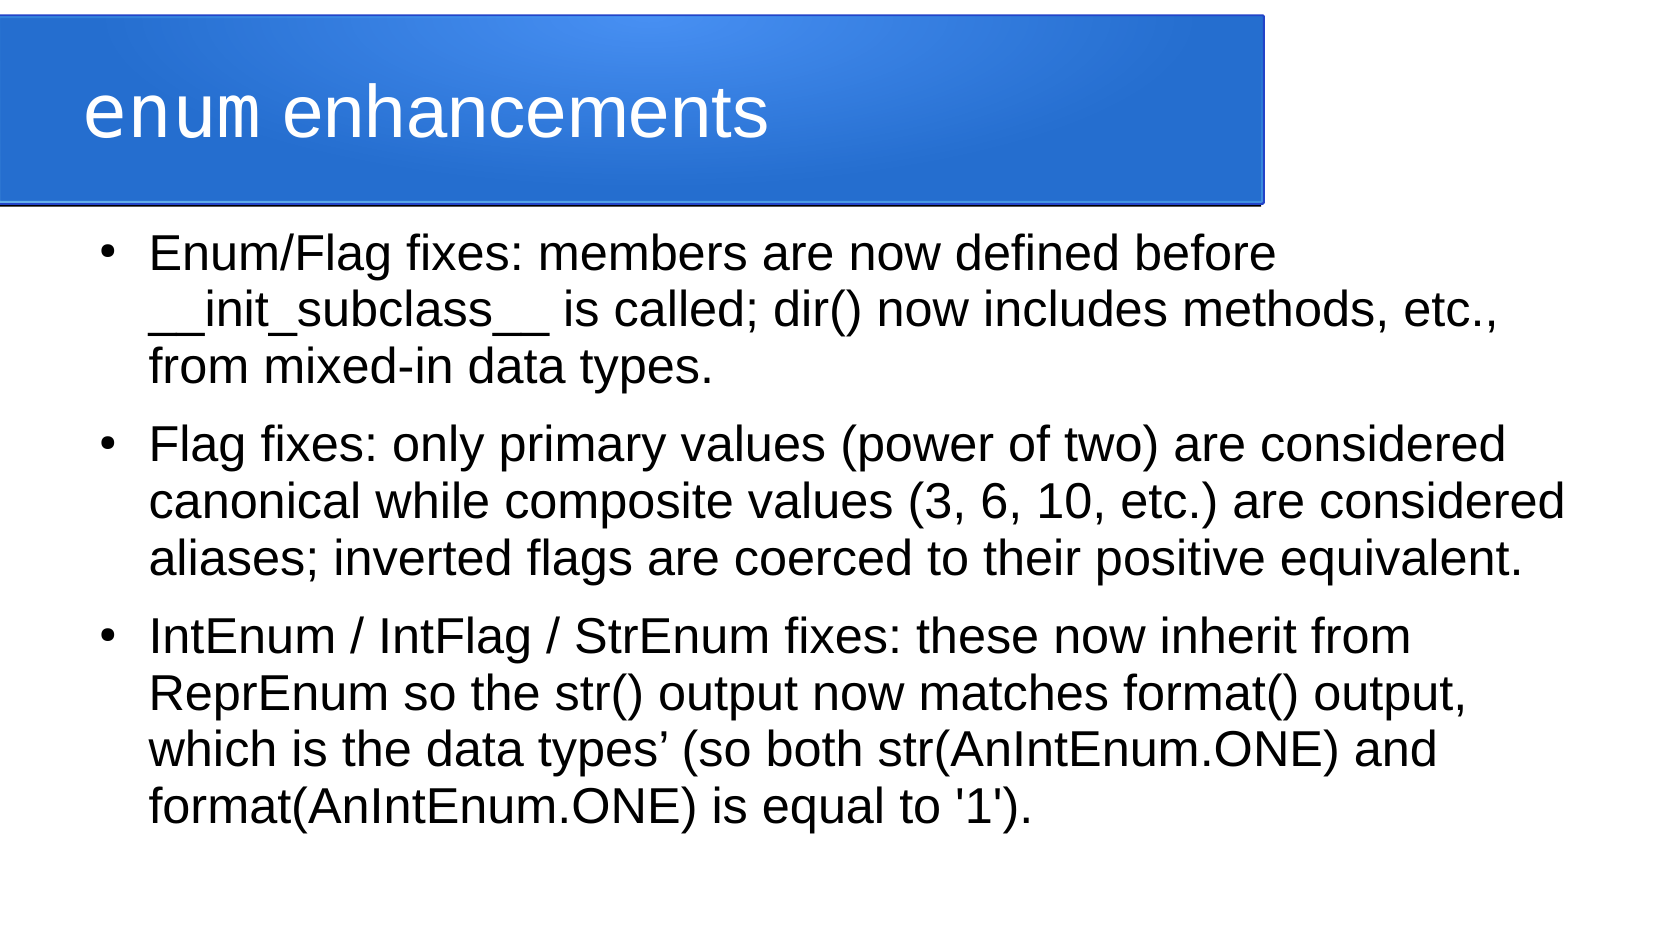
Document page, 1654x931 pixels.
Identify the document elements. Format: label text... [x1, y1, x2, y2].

title enum enhancements [82, 35, 1235, 189]
list Enum/Flag fixes: members are now defined before __init_subclass__ is called; dir() now includes methods, etc., from mixed-in data types. Flag fixes: only primary values (power of two) are considered canonical while composite values (3, 6, 10, etc.) are considered aliases; inverted flags are coerced to their positive equivalent. IntEnum / IntFlag / StrEnum fixes: these now inherit from ReprEnum so the str() output now matches format() output, which is the data types’ (so both str(AnIntEnum.ONE) and format(AnIntEnum.ONE) is equal to '1'). [82, 224, 1571, 856]
